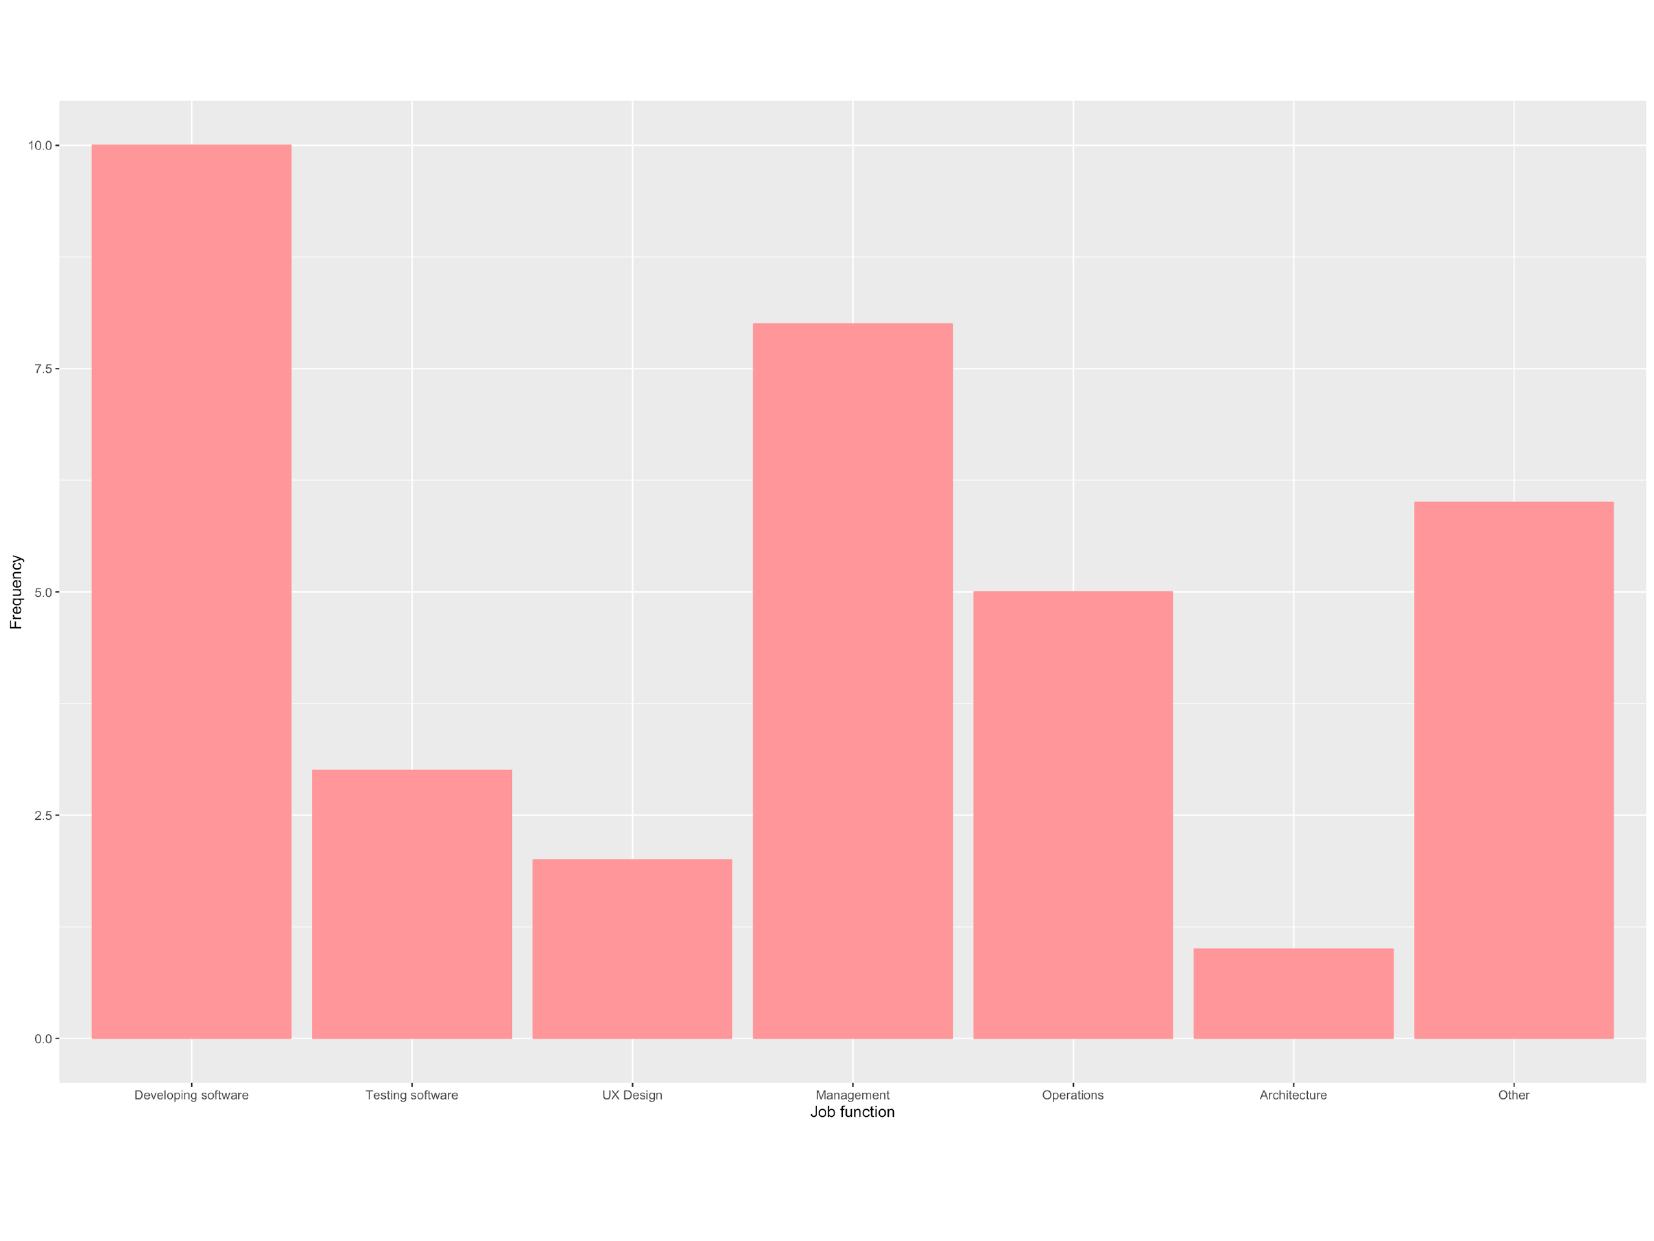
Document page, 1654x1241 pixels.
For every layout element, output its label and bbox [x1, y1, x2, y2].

picture [0, 95, 1654, 1126]
